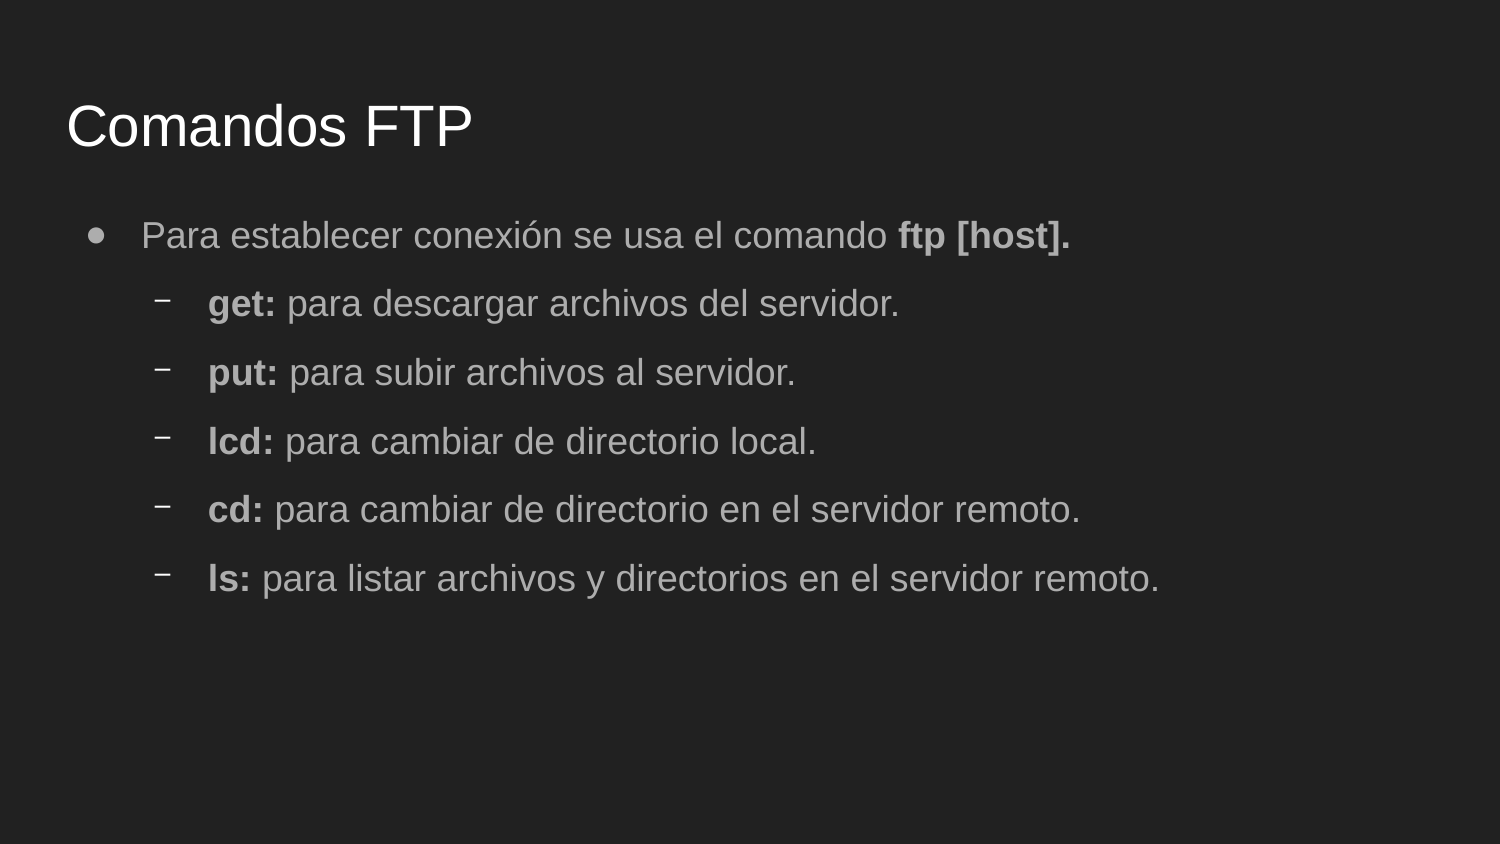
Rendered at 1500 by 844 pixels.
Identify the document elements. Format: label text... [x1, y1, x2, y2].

title Comandos FTP [51, 72, 1449, 167]
list Para establecer conexión se usa el comando ftp [host]. get: para descargar archivos del servidor. put: para subir archivos al servidor. lcd: para cambiar de directorio local. cd: para cambiar de directorio en el servidor remoto. ls: para listar archivos y directorios en el servidor remoto. [51, 189, 1441, 750]
